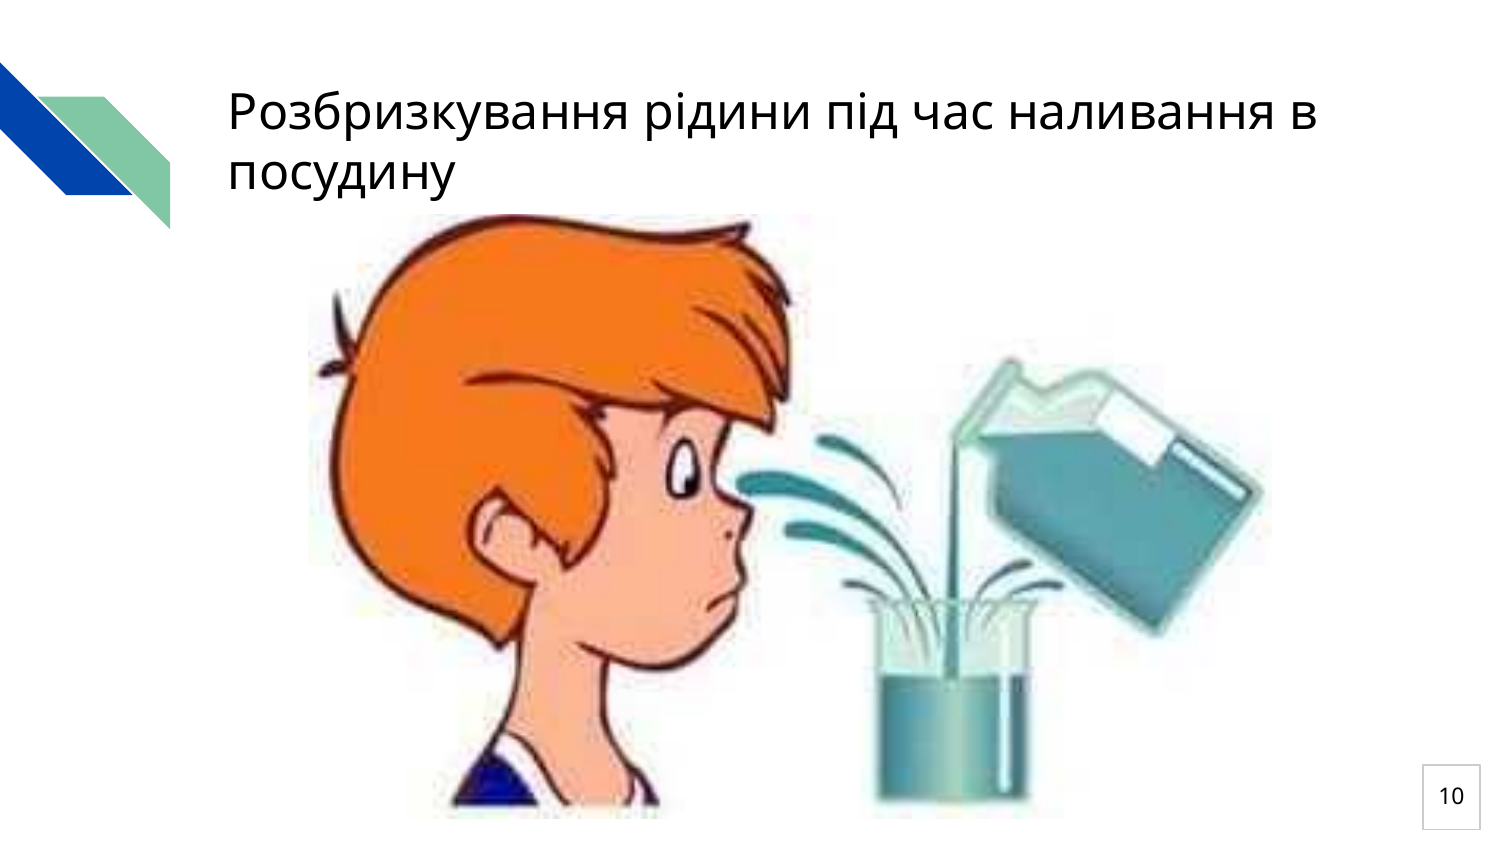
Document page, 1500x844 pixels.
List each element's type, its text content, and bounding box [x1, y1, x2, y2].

title Розбризкування рідини під час наливання в посудину [212, 64, 1368, 215]
picture [308, 214, 1272, 819]
slide_number <number> [1423, 764, 1480, 830]
